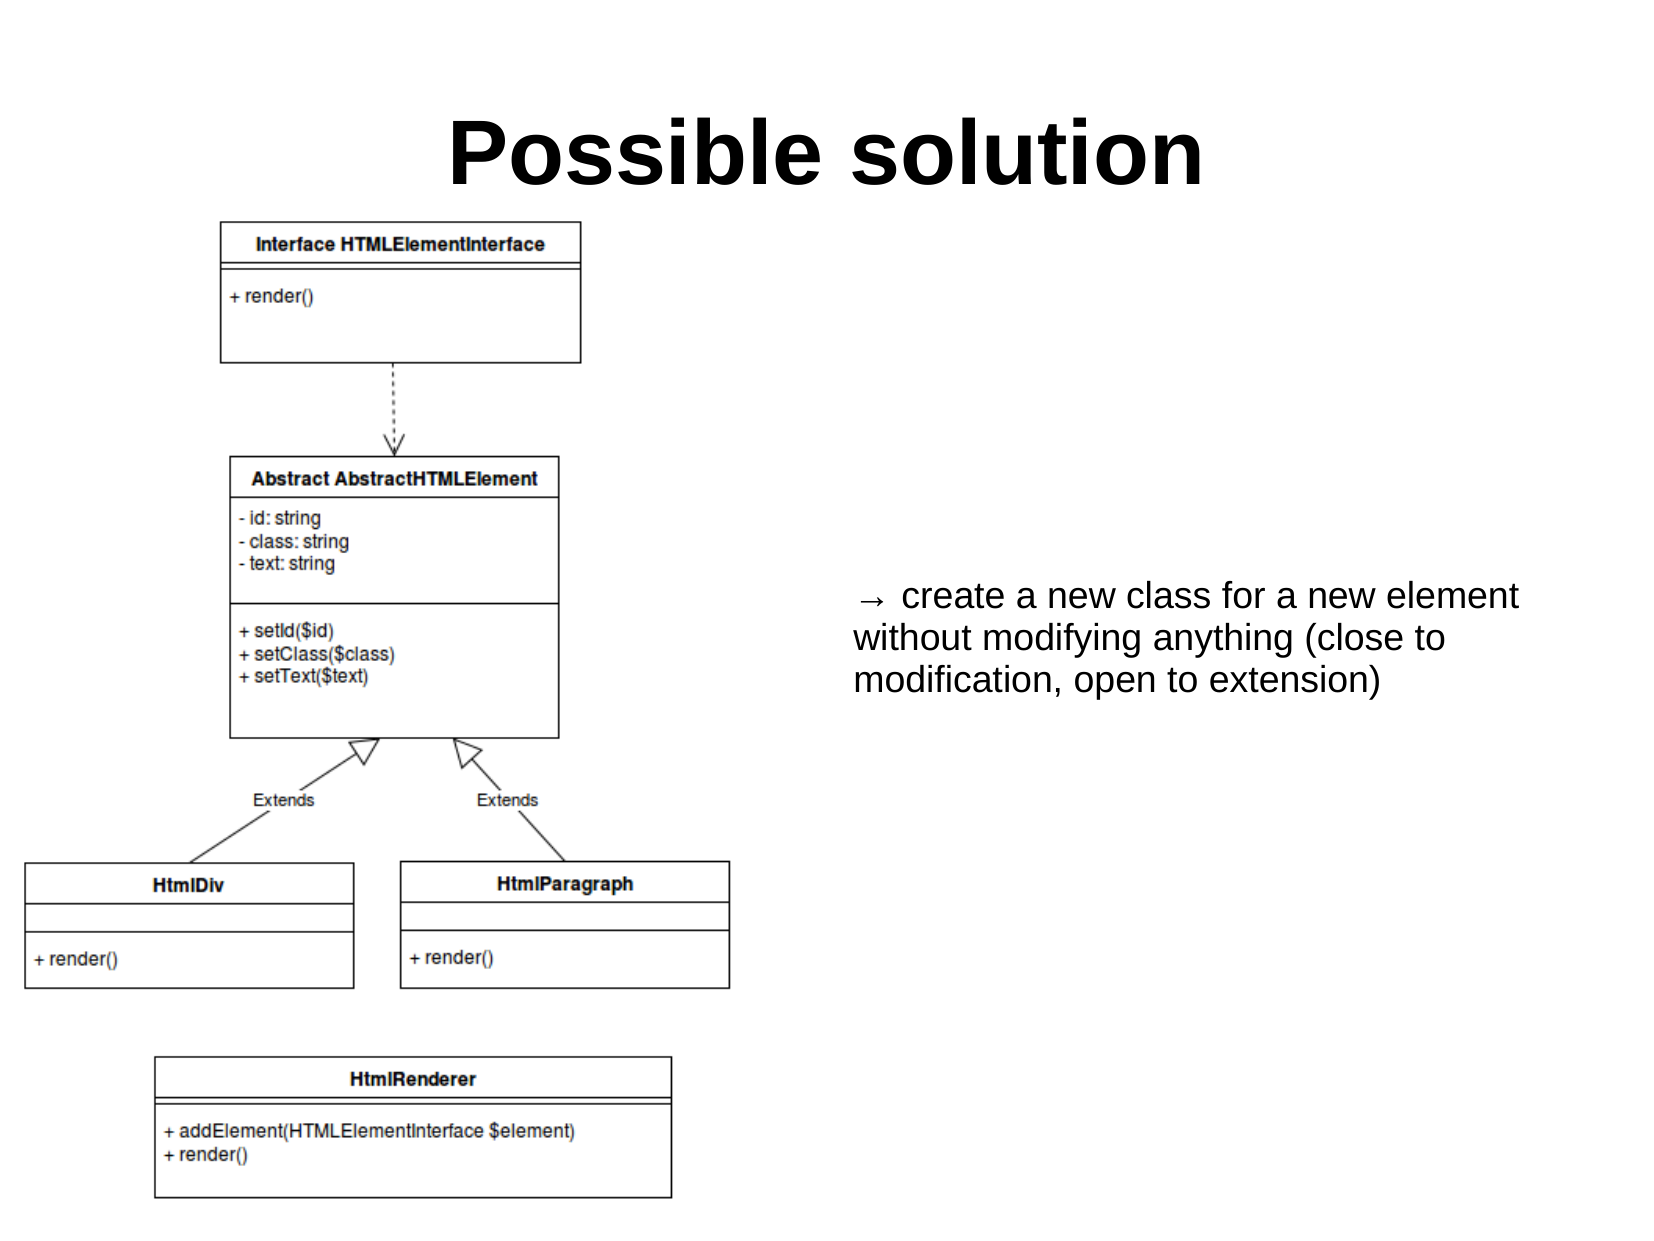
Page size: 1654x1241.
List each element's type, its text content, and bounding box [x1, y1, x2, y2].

picture [23, 220, 732, 1205]
text_box → create a new class for a new element without modifying anything (close to modification, open to extension) [838, 566, 1630, 792]
title Possible solution [82, 49, 1571, 257]
